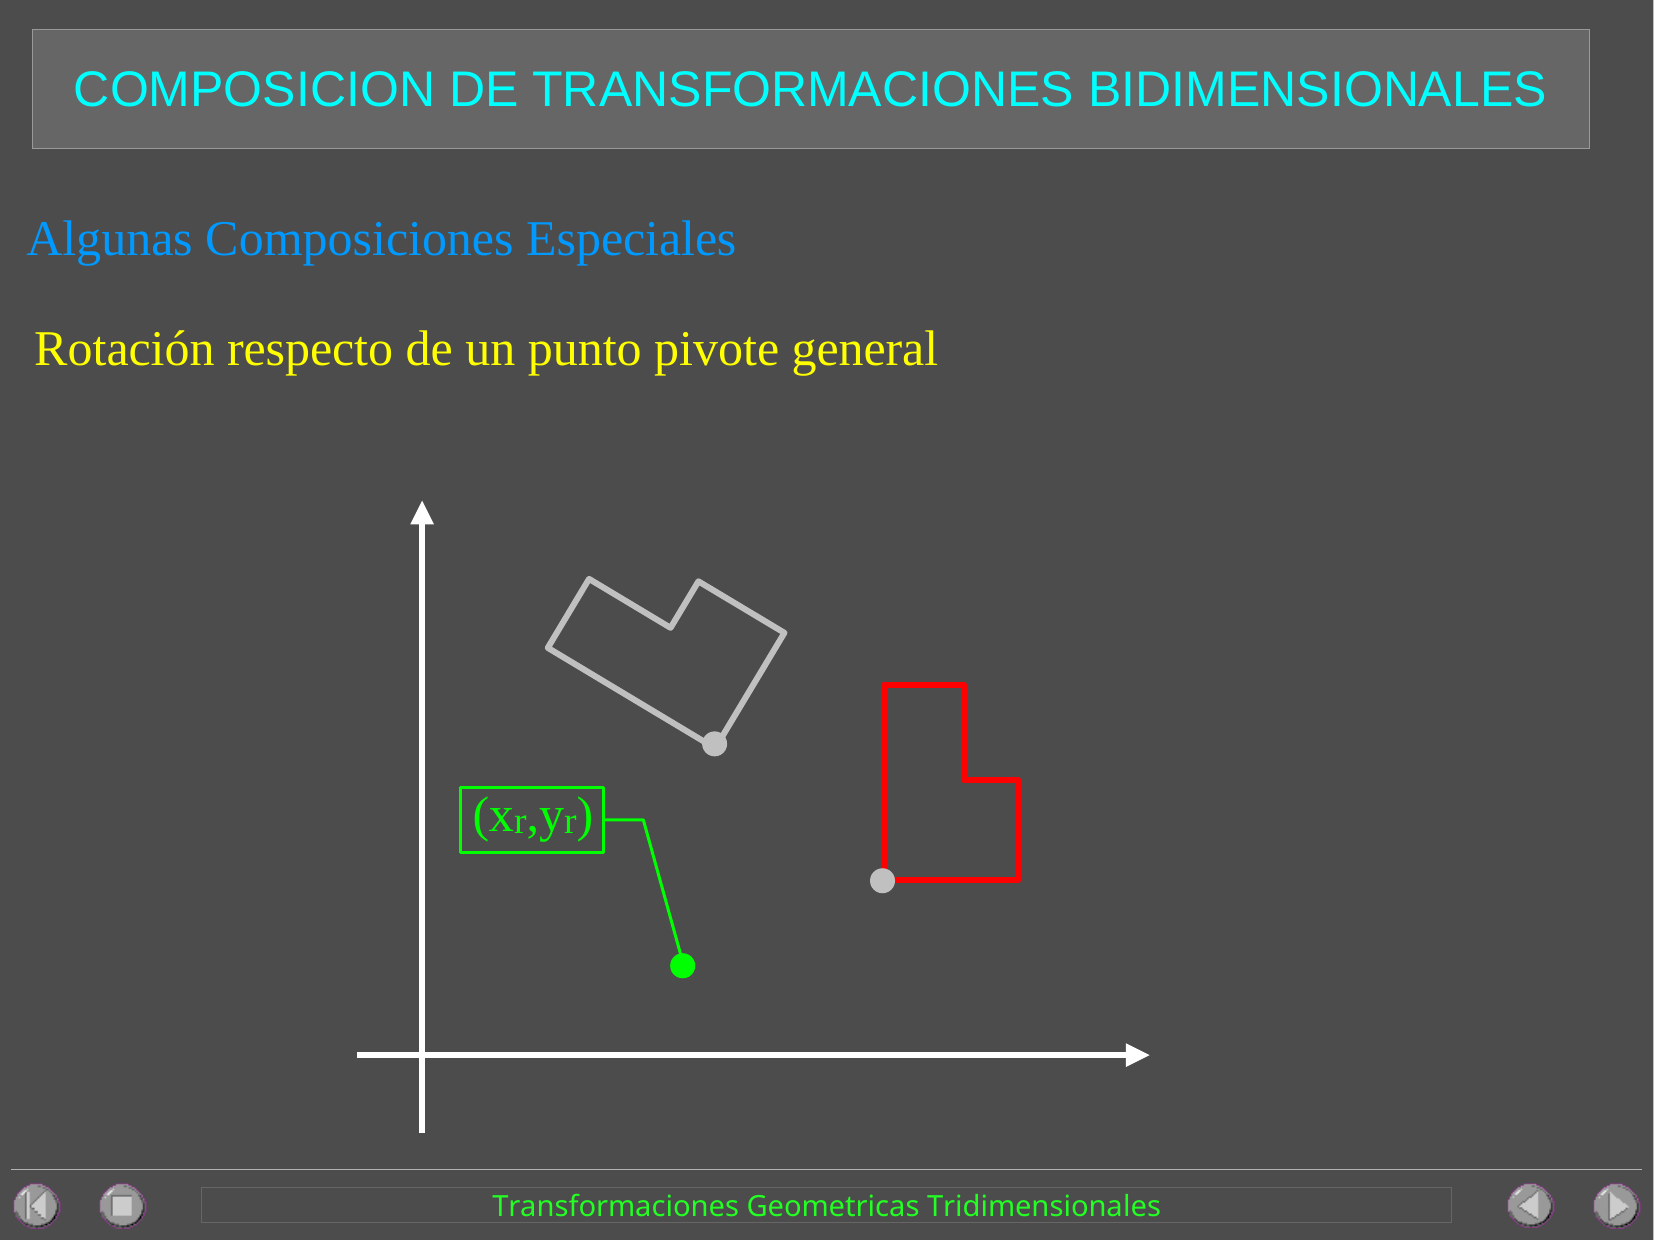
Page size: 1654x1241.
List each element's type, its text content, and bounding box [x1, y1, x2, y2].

picture [1505, 1181, 1556, 1231]
text_box (xr,yr) [460, 787, 604, 853]
picture [11, 1181, 62, 1232]
text_box Rotación respecto de un punto pivote general [34, 320, 975, 381]
picture [1591, 1181, 1642, 1232]
text_box [702, 731, 728, 757]
text_box Algunas Composiciones Especiales [26, 210, 1438, 271]
text_box [670, 953, 696, 979]
title COMPOSICION DE TRANSFORMACIONES BIDIMENSIONALES [32, 29, 1590, 149]
text_box [870, 868, 896, 894]
picture [97, 1181, 148, 1232]
